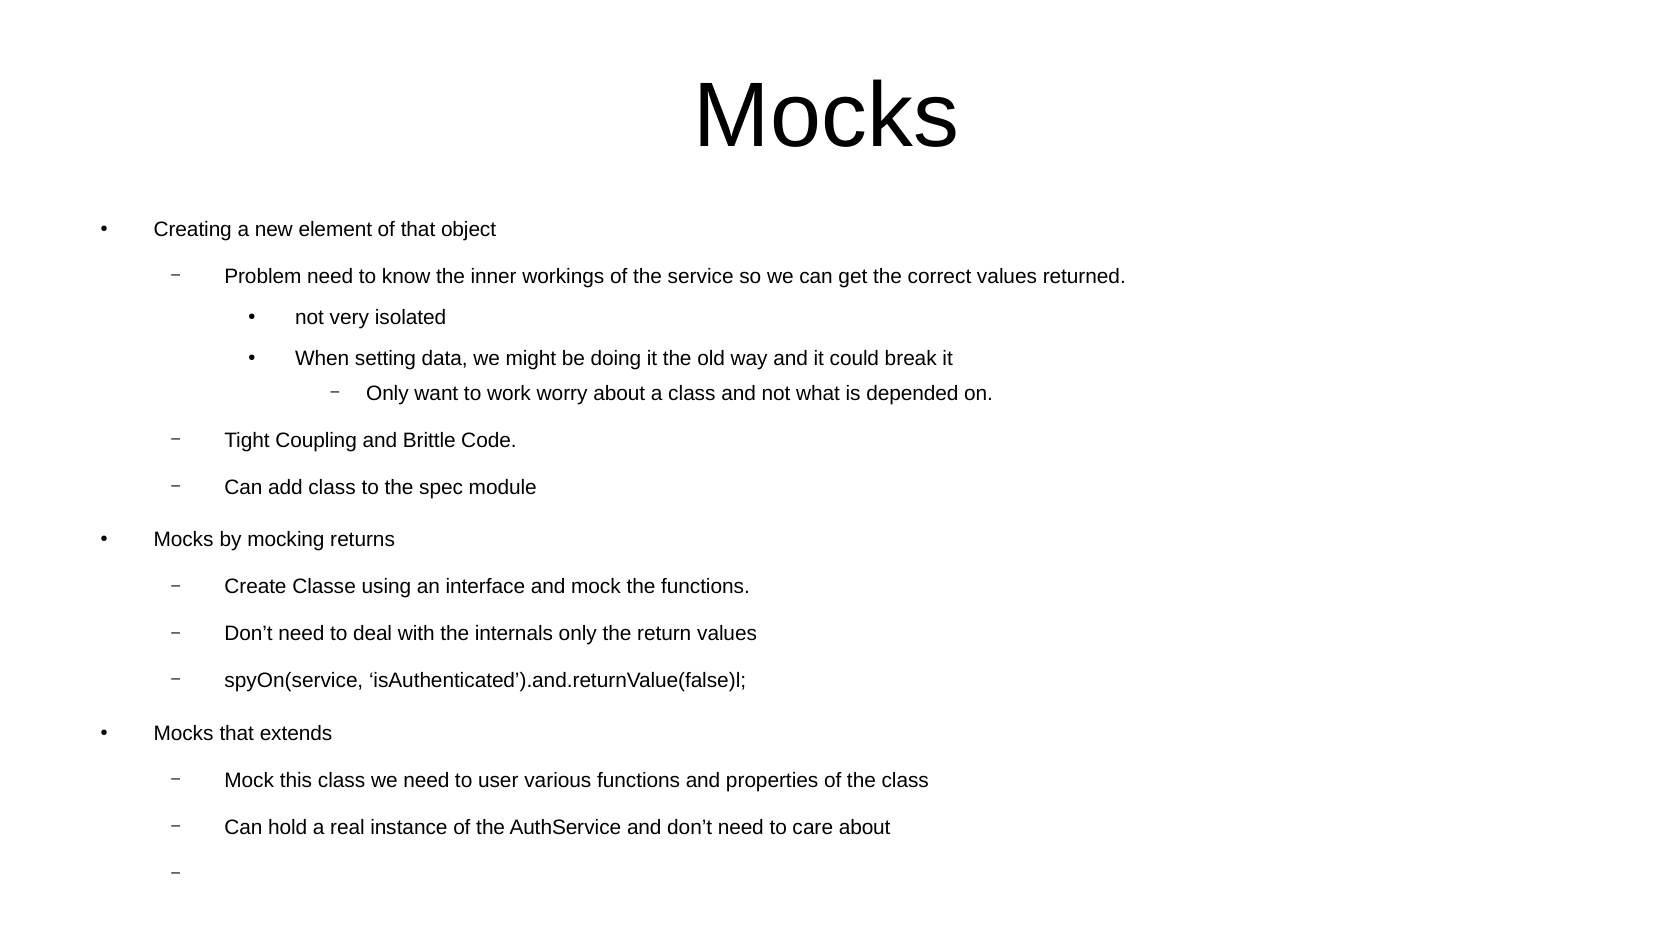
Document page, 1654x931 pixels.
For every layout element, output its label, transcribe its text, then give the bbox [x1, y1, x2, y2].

list Creating a new element of that object Problem need to know the inner workings of the service so we can get the correct values returned. not very isolated When setting data, we might be doing it the old way and it could break it Only want to work worry about a class and not what is depended on. Tight Coupling and Brittle Code. Can add class to the spec module Mocks by mocking returns Create Classe using an interface and mock the functions. Don’t need to deal with the internals only the return values spyOn(service, ‘isAuthenticated’).and.returnValue(false)l; Mocks that extends Mock this class we need to user various functions and properties of the class Can hold a real instance of the AuthService and don’t need to care about [82, 217, 1621, 901]
title Mocks [82, 37, 1571, 193]
